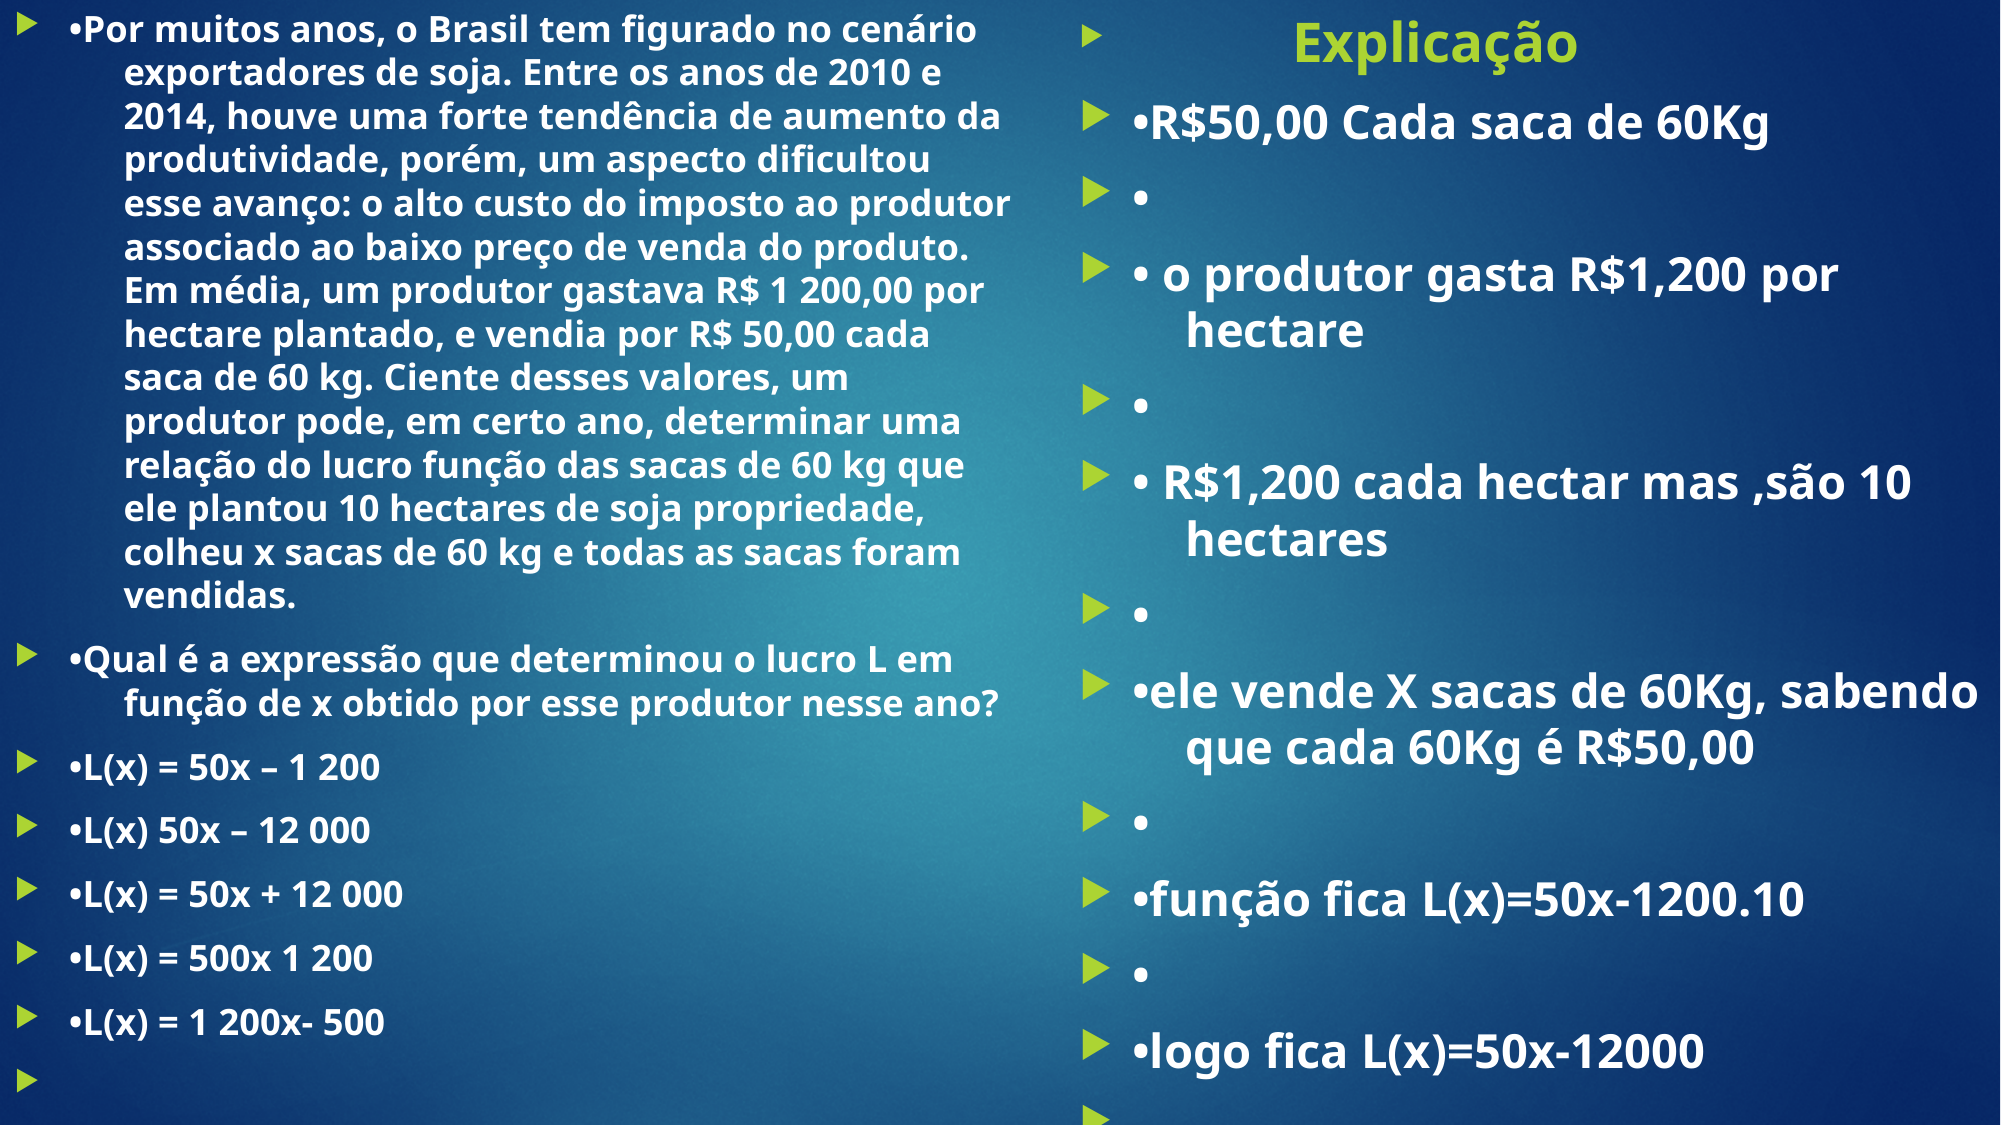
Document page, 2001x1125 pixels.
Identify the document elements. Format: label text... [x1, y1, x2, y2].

list Explicação •R$50,00 Cada saca de 60Kg • • o produtor gasta R$1,200 por hectare • • R$1,200 cada hectar mas ,são 10 hectares • •ele vende X sacas de 60Kg, sabendo que cada 60Kg é R$50,00 • •função fica L(x)=50x-1200.10 • •logo fica L(x)=50x-12000 [1064, 0, 2000, 1123]
list •Por muitos anos, o Brasil tem figurado no cenário exportadores de soja. Entre os anos de 2010 e 2014, houve uma forte tendência de aumento da produtividade, porém, um aspecto dificultou esse avanço: o alto custo do imposto ao produtor associado ao baixo preço de venda do produto. Em média, um produtor gastava R$ 1 200,00 por hectare plantado, e vendia por R$ 50,00 cada saca de 60 kg. Ciente desses valores, um produtor pode, em certo ano, determinar uma relação do lucro função das sacas de 60 kg que ele plantou 10 hectares de soja propriedade, colheu x sacas de 60 kg e todas as sacas foram vendidas. •Qual é a expressão que determinou o lucro L em função de x obtido por esse produtor nesse ano? •L(x) = 50x – 1 200 •L(x) 50x – 12 000 •L(x) = 50x + 12 000 •L(x) = 500x 1 200 •L(x) = 1 200x- 500 [0, 0, 1030, 1093]
